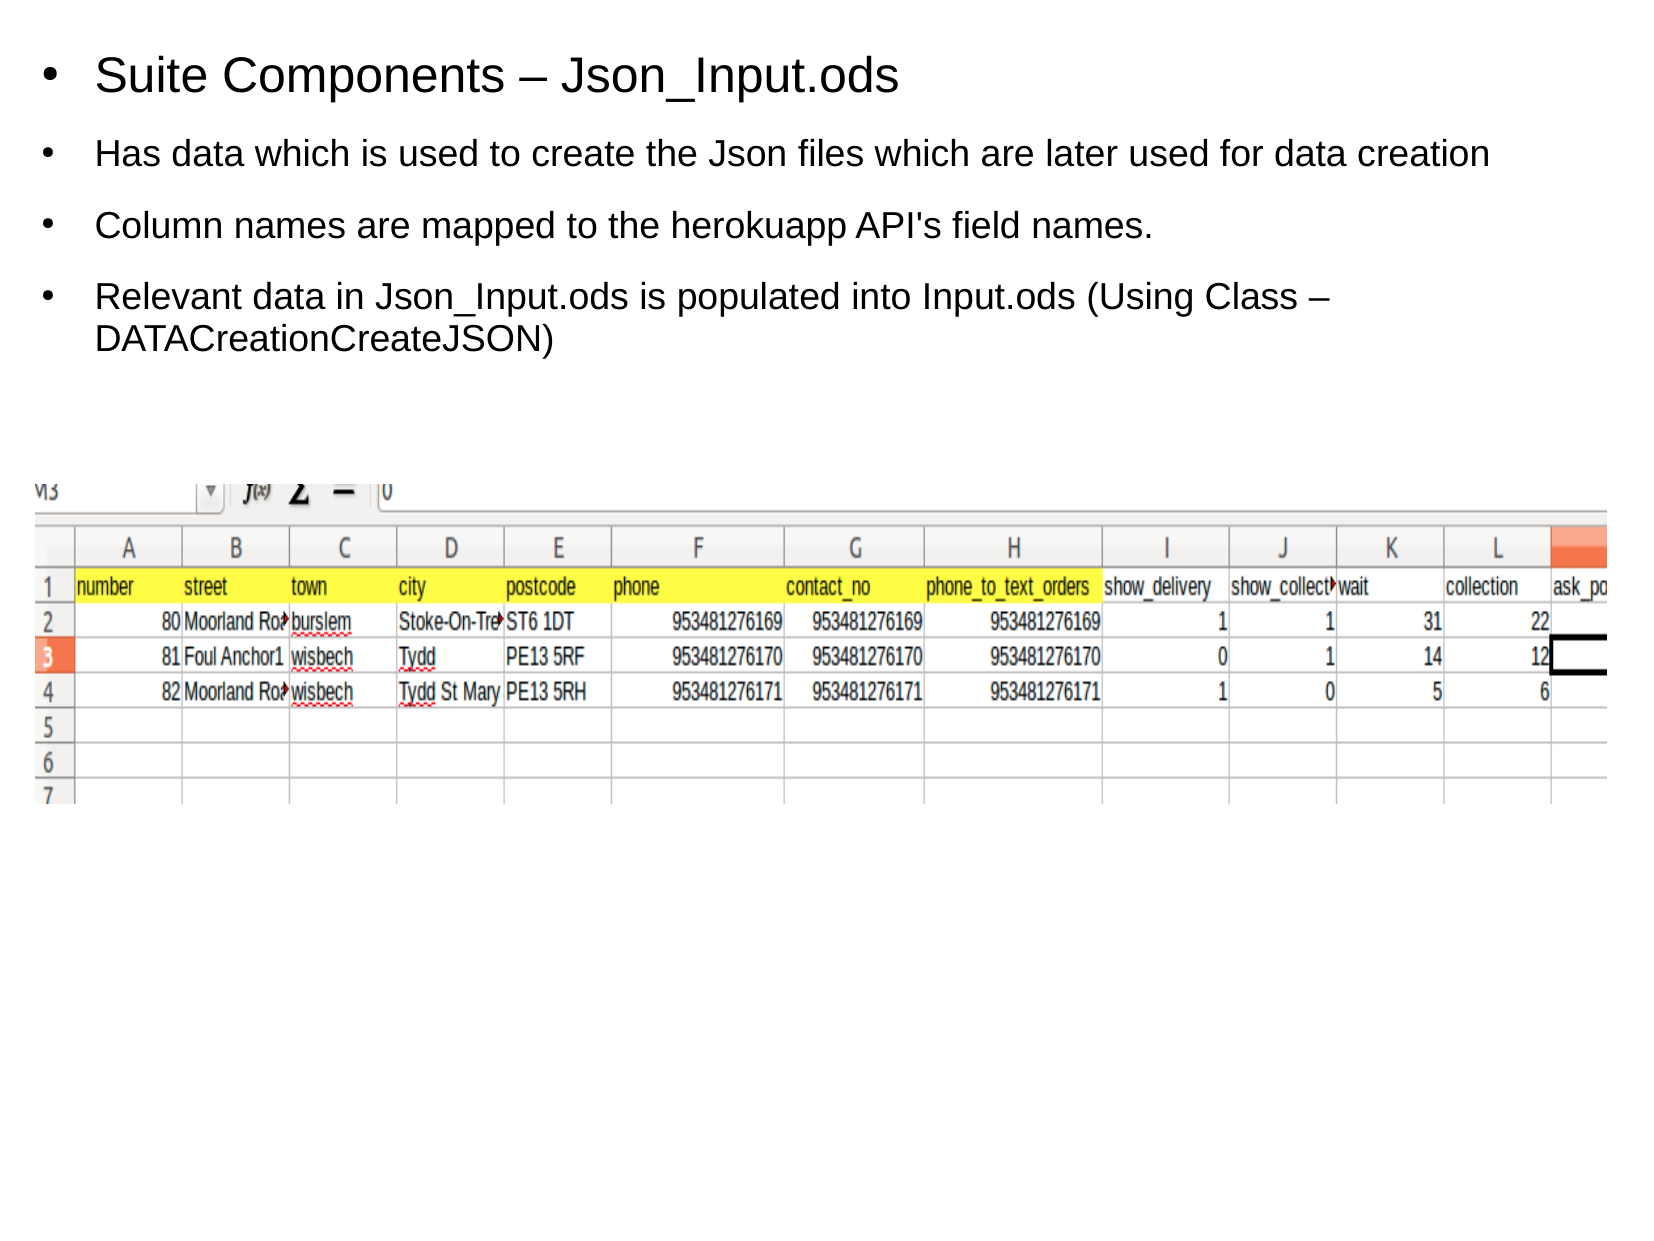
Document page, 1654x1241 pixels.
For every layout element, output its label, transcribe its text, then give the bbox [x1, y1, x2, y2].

picture [35, 484, 1607, 804]
list Suite Components – Json_Input.ods Has data which is used to create the Json files which are later used for data creation Column names are mapped to the herokuapp API's field names. Relevant data in Json_Input.ods is populated into Input.ods (Using Class – DATACreationCreateJSON) [23, 47, 1630, 1193]
